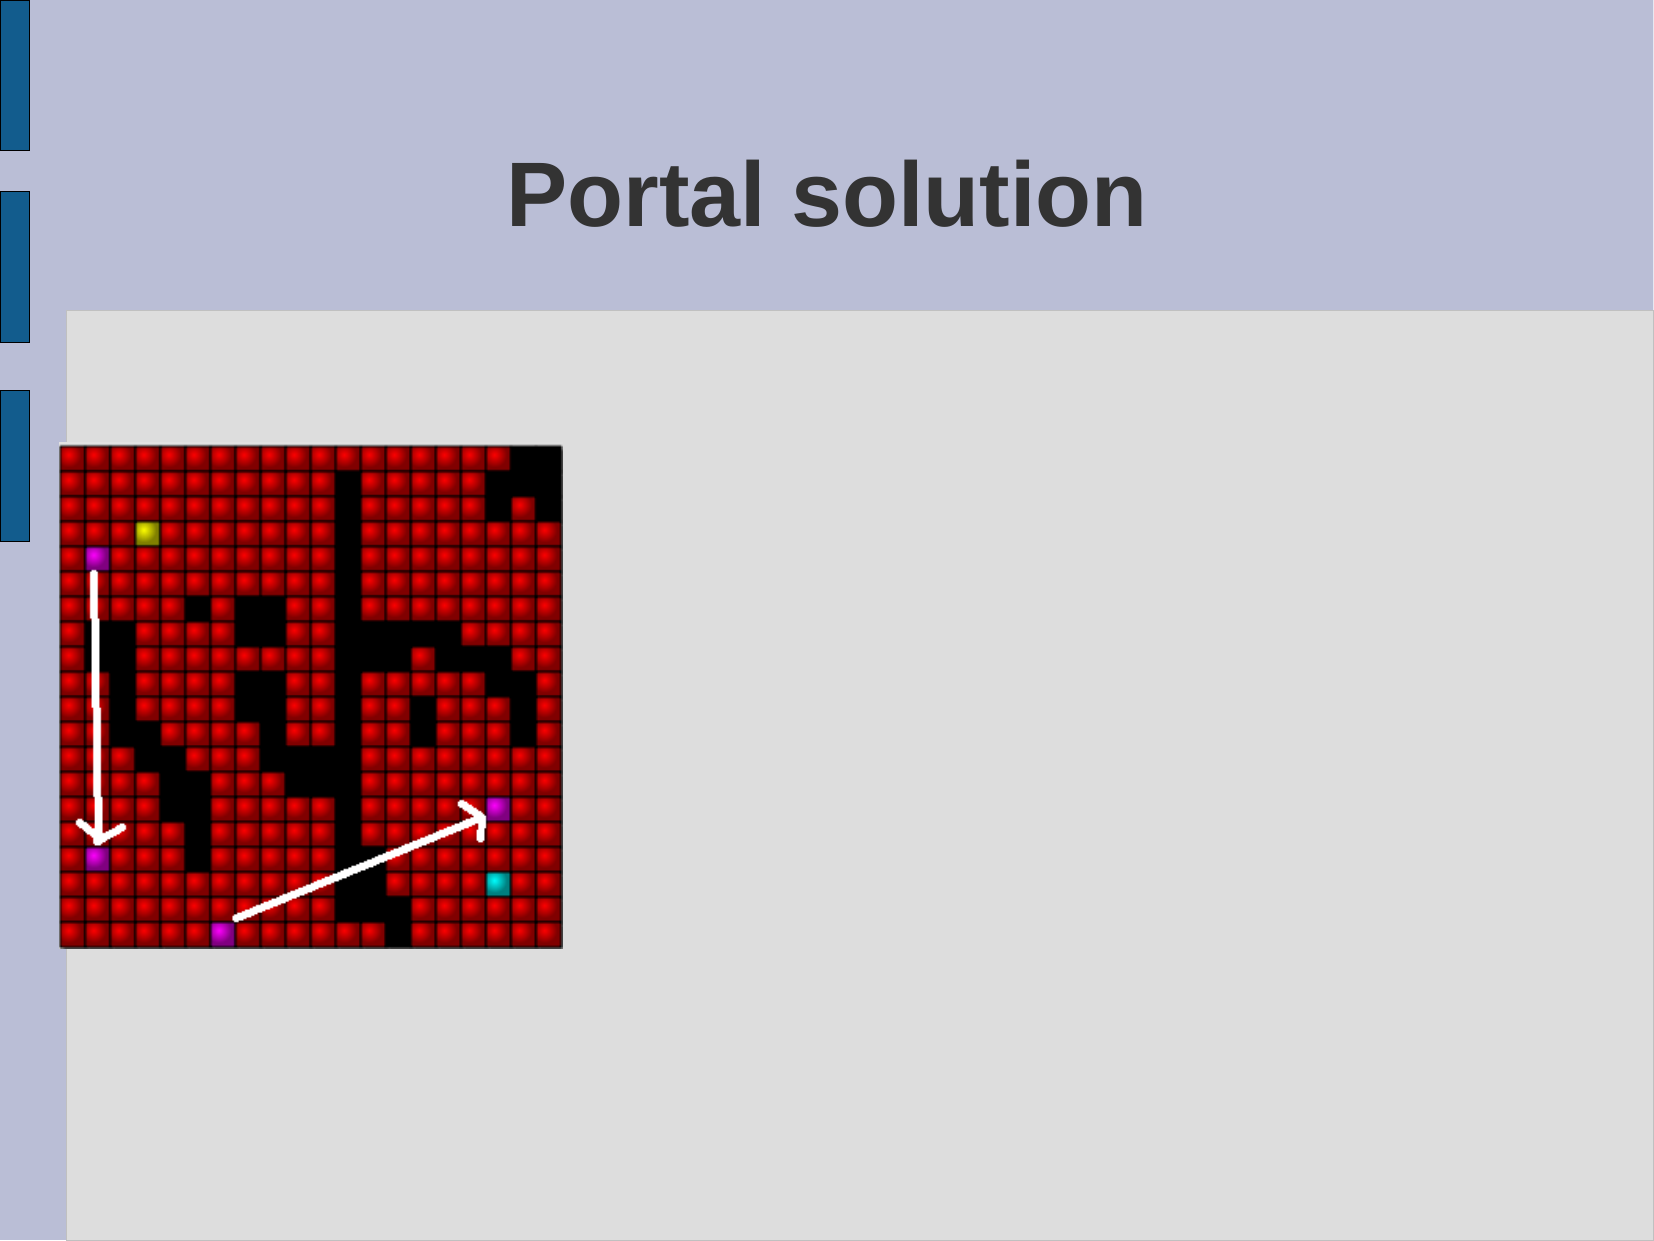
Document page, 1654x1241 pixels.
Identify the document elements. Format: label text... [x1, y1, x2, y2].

picture [59, 442, 563, 950]
title Portal solution [121, 91, 1534, 299]
